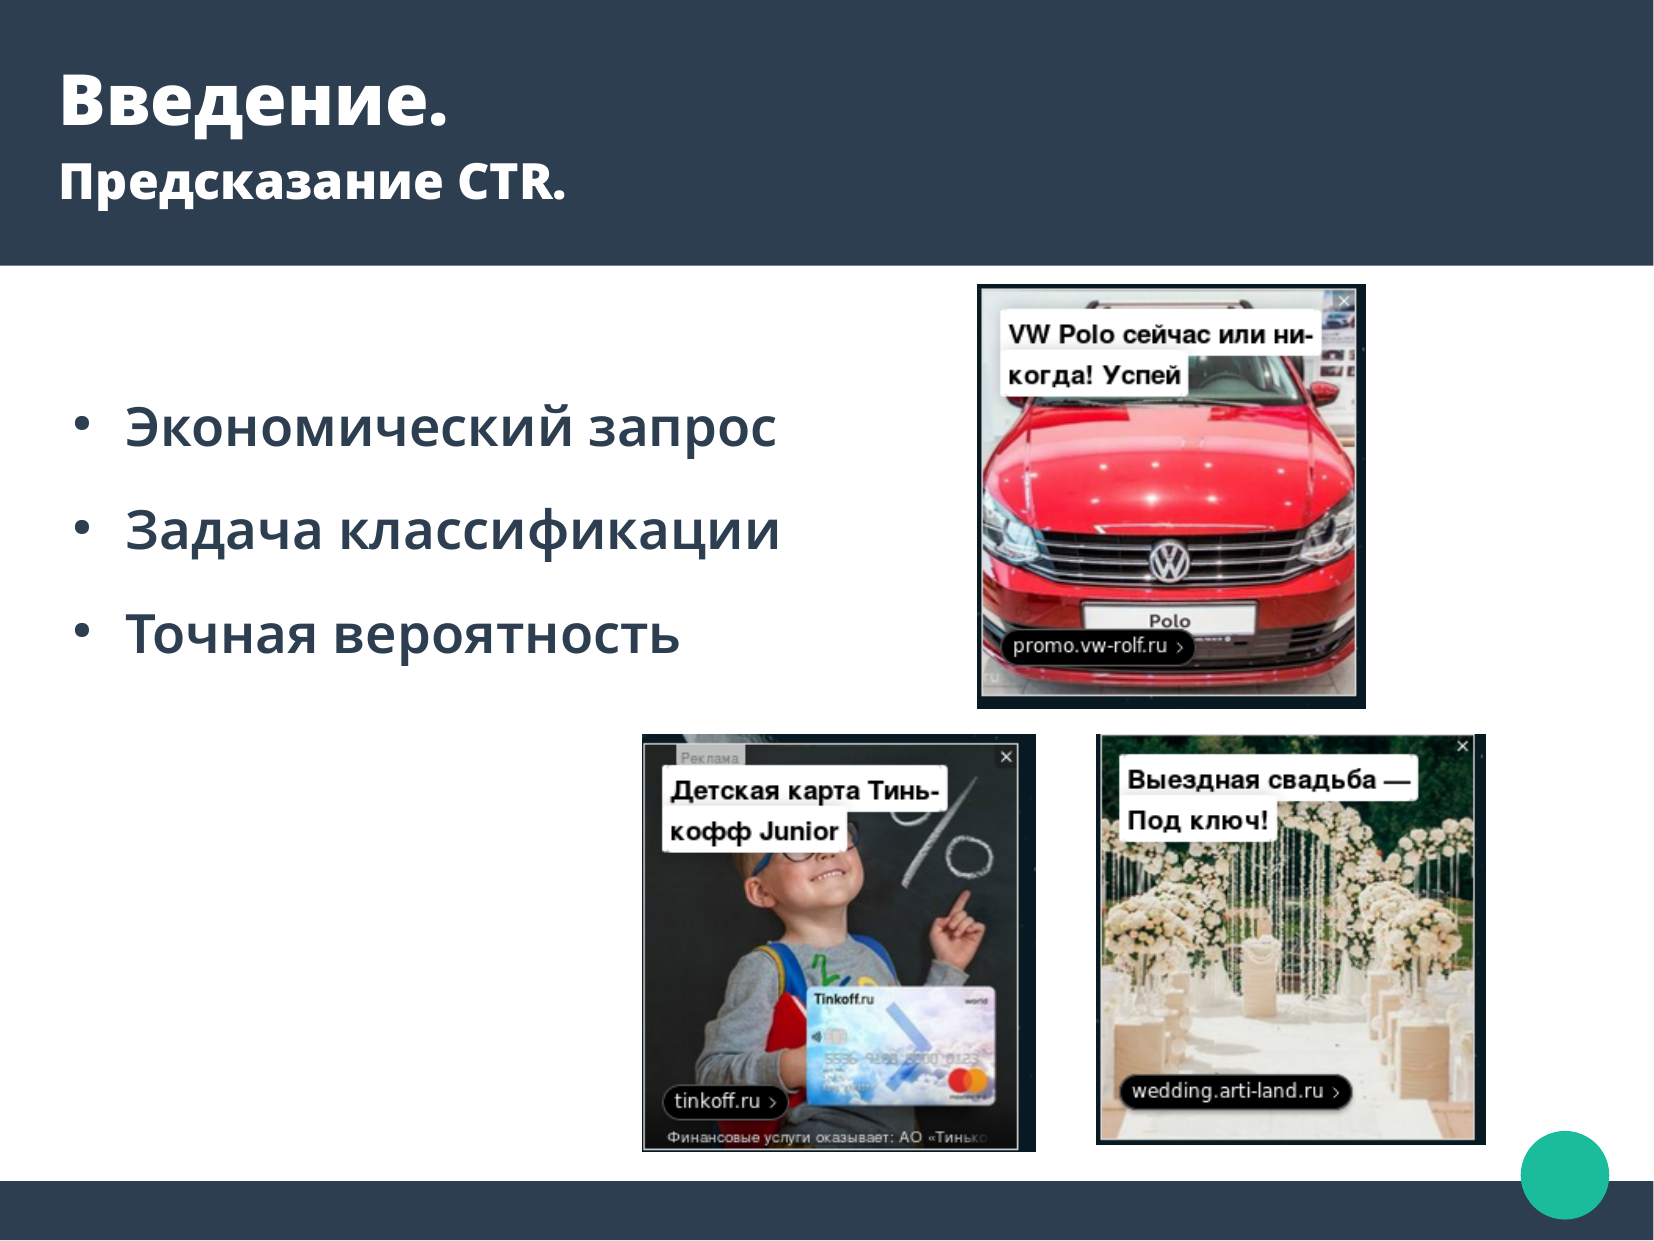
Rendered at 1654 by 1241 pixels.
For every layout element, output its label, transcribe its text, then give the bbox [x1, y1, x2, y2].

list Экономический запрос Задача классификации Точная вероятность [54, 388, 1591, 1216]
picture [642, 734, 1036, 1152]
title Введение. Предсказание CTR. [59, 49, 1595, 207]
picture [1096, 734, 1486, 1145]
picture [977, 284, 1366, 709]
